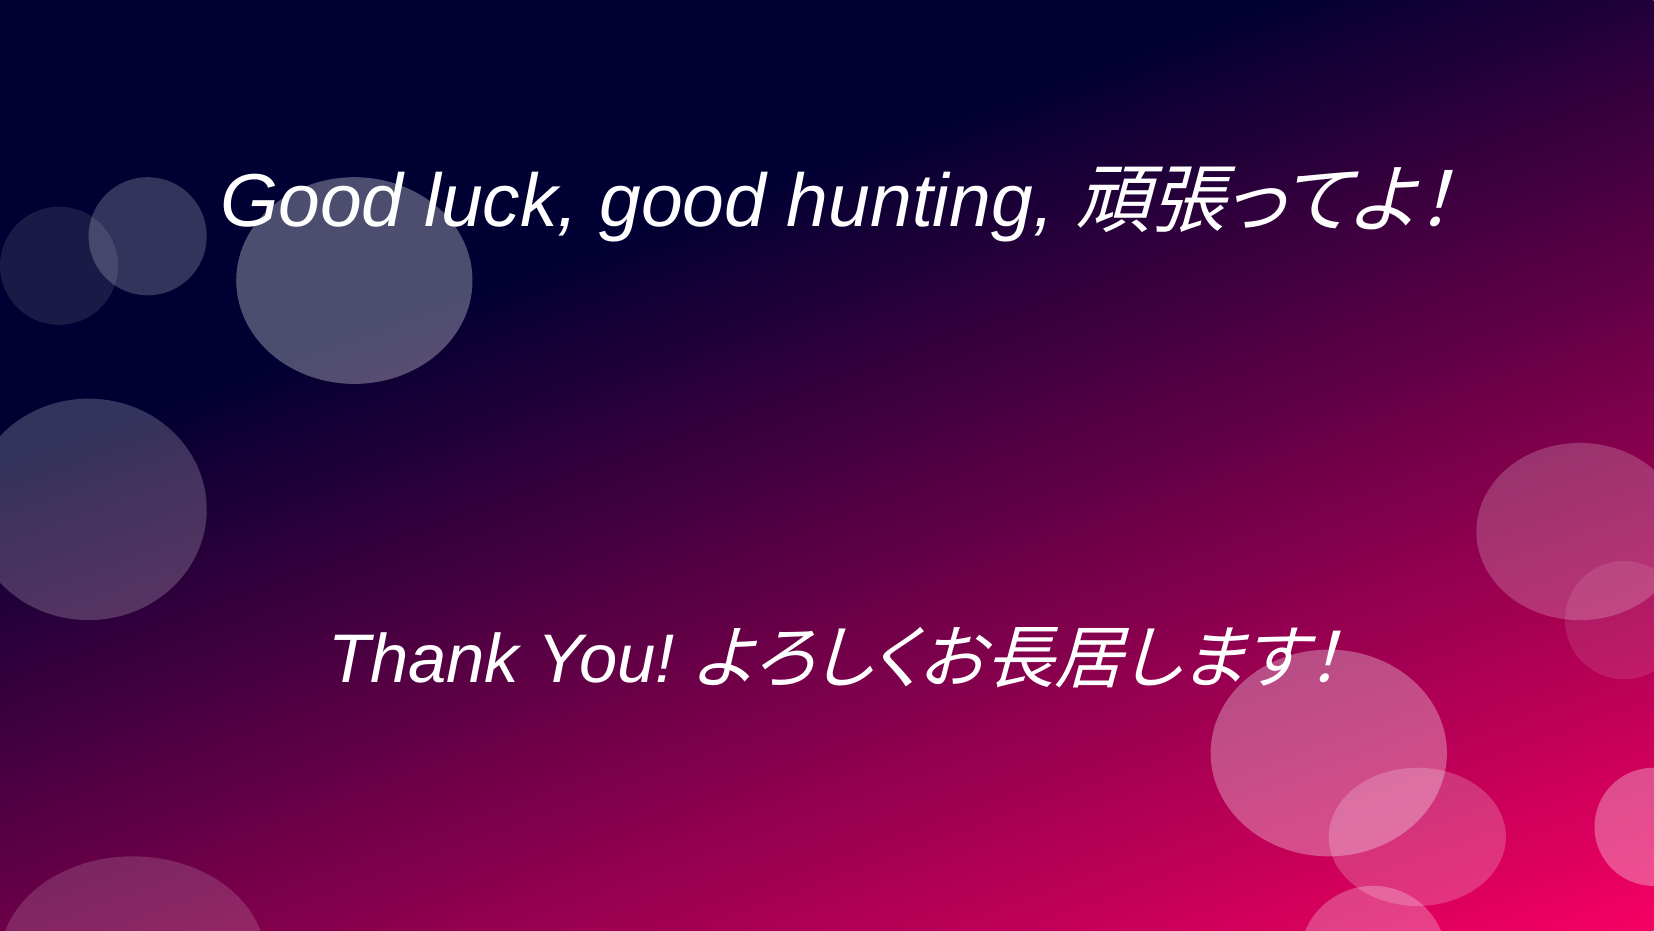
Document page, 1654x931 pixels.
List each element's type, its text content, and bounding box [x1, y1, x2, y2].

title Good luck, good hunting, 頑張ってよ！ [98, 112, 1576, 275]
title Thank You! よろしくお長居します！ [98, 571, 1576, 734]
